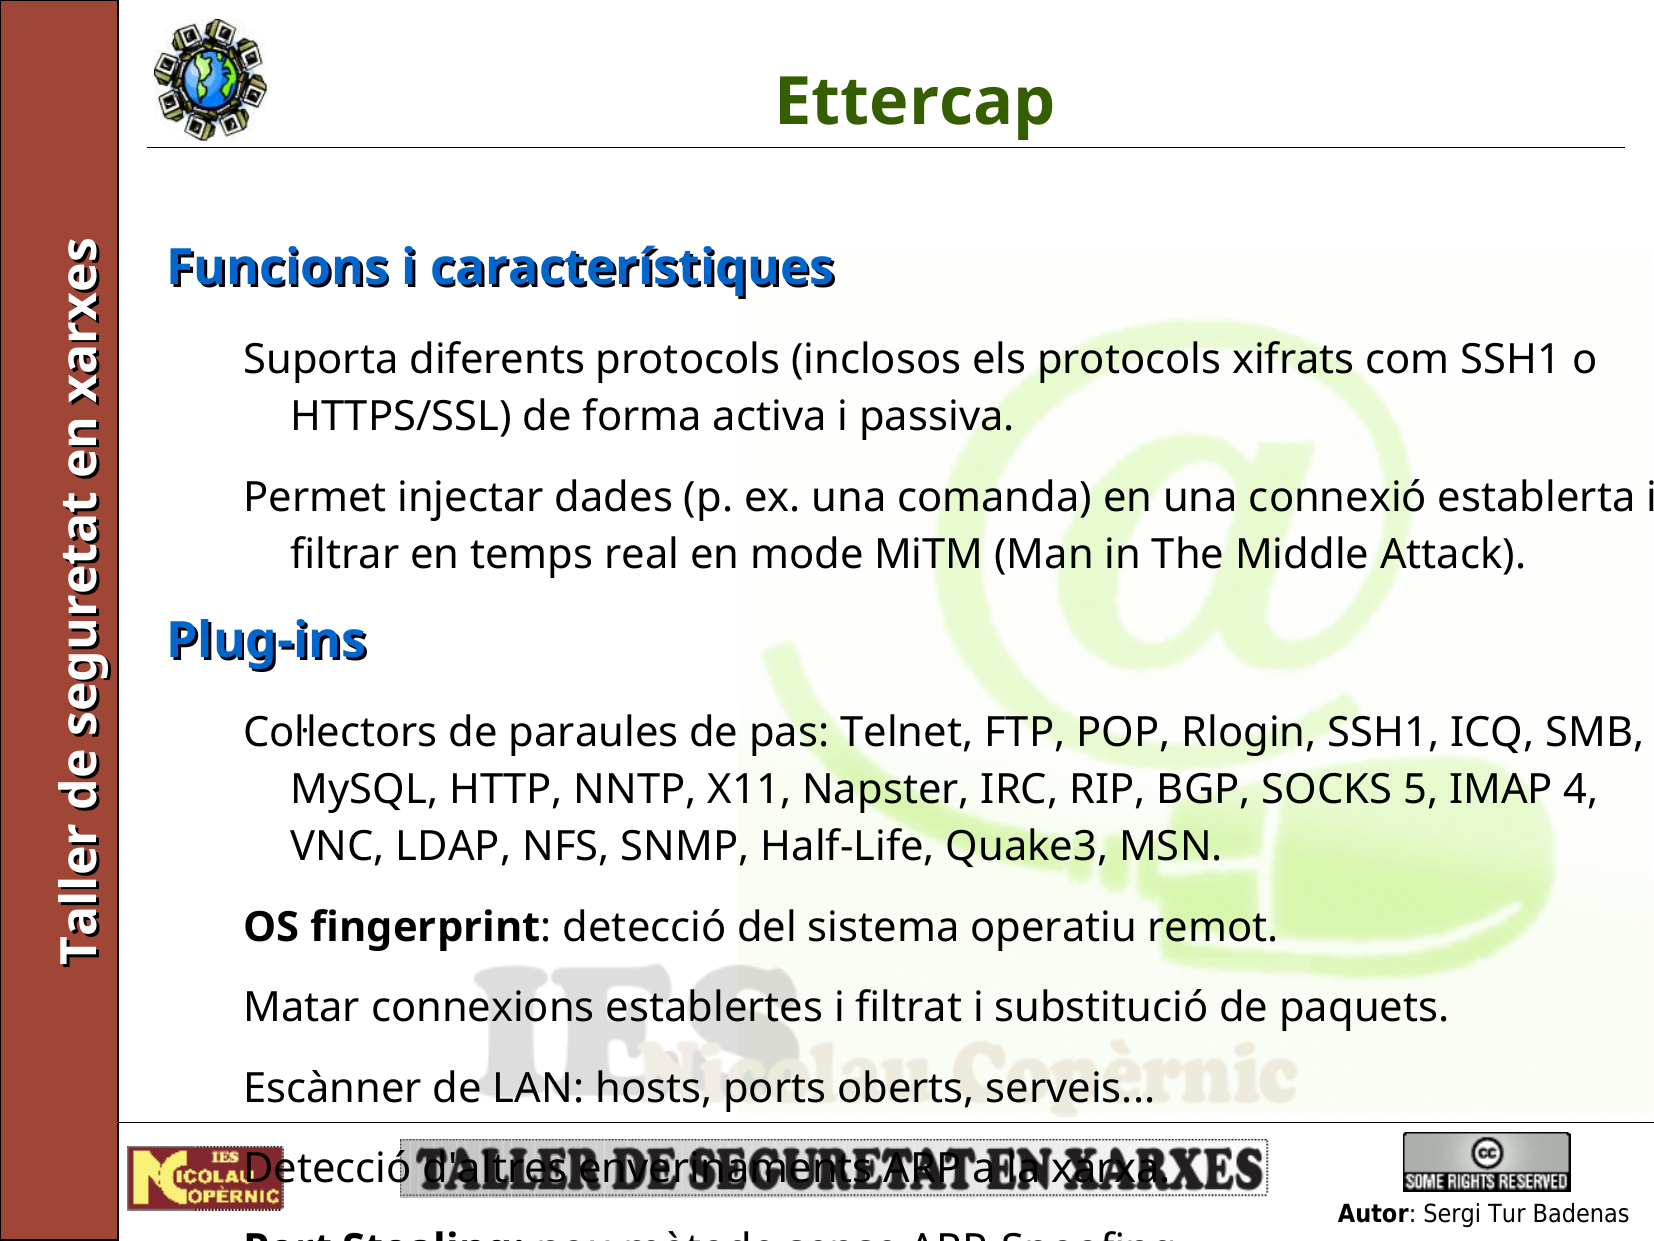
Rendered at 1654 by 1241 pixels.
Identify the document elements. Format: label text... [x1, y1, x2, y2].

picture [154, 19, 268, 142]
picture [400, 1163, 405, 1179]
picture [466, 1066, 1654, 1117]
picture [466, 1082, 476, 1089]
picture [1403, 1132, 1571, 1192]
list Funcions i característiques Suporta diferents protocols (inclosos els protocols xifrats com SSH1 o HTTPS/SSL) de forma activa i passiva. Permet injectar dades (p. ex. una comanda) en una connexió establerta i filtrar en temps real en mode MiTM (Man in The Middle Attack). Plug-ins Col·lectors de paraules de pas: Telnet, FTP, POP, Rlogin, SSH1, ICQ, SMB, MySQL, HTTP, NNTP, X11, Napster, IRC, RIP, BGP, SOCKS 5, IMAP 4, VNC, LDAP, NFS, SNMP, Half-Life, Quake3, MSN. OS fingerprint: detecció del sistema operatiu remot. Matar connexions establertes i filtrat i substitució de paquets. Escànner de LAN: hosts, ports oberts, serveis... Detecció d'altres enverinaments ARP a la xarxa. Port Stealing: nou mètode sense ARP-Spoofing. [148, 231, 1654, 1066]
title Ettercap [171, 49, 1654, 148]
picture [127, 1146, 284, 1211]
picture [400, 1139, 1270, 1198]
